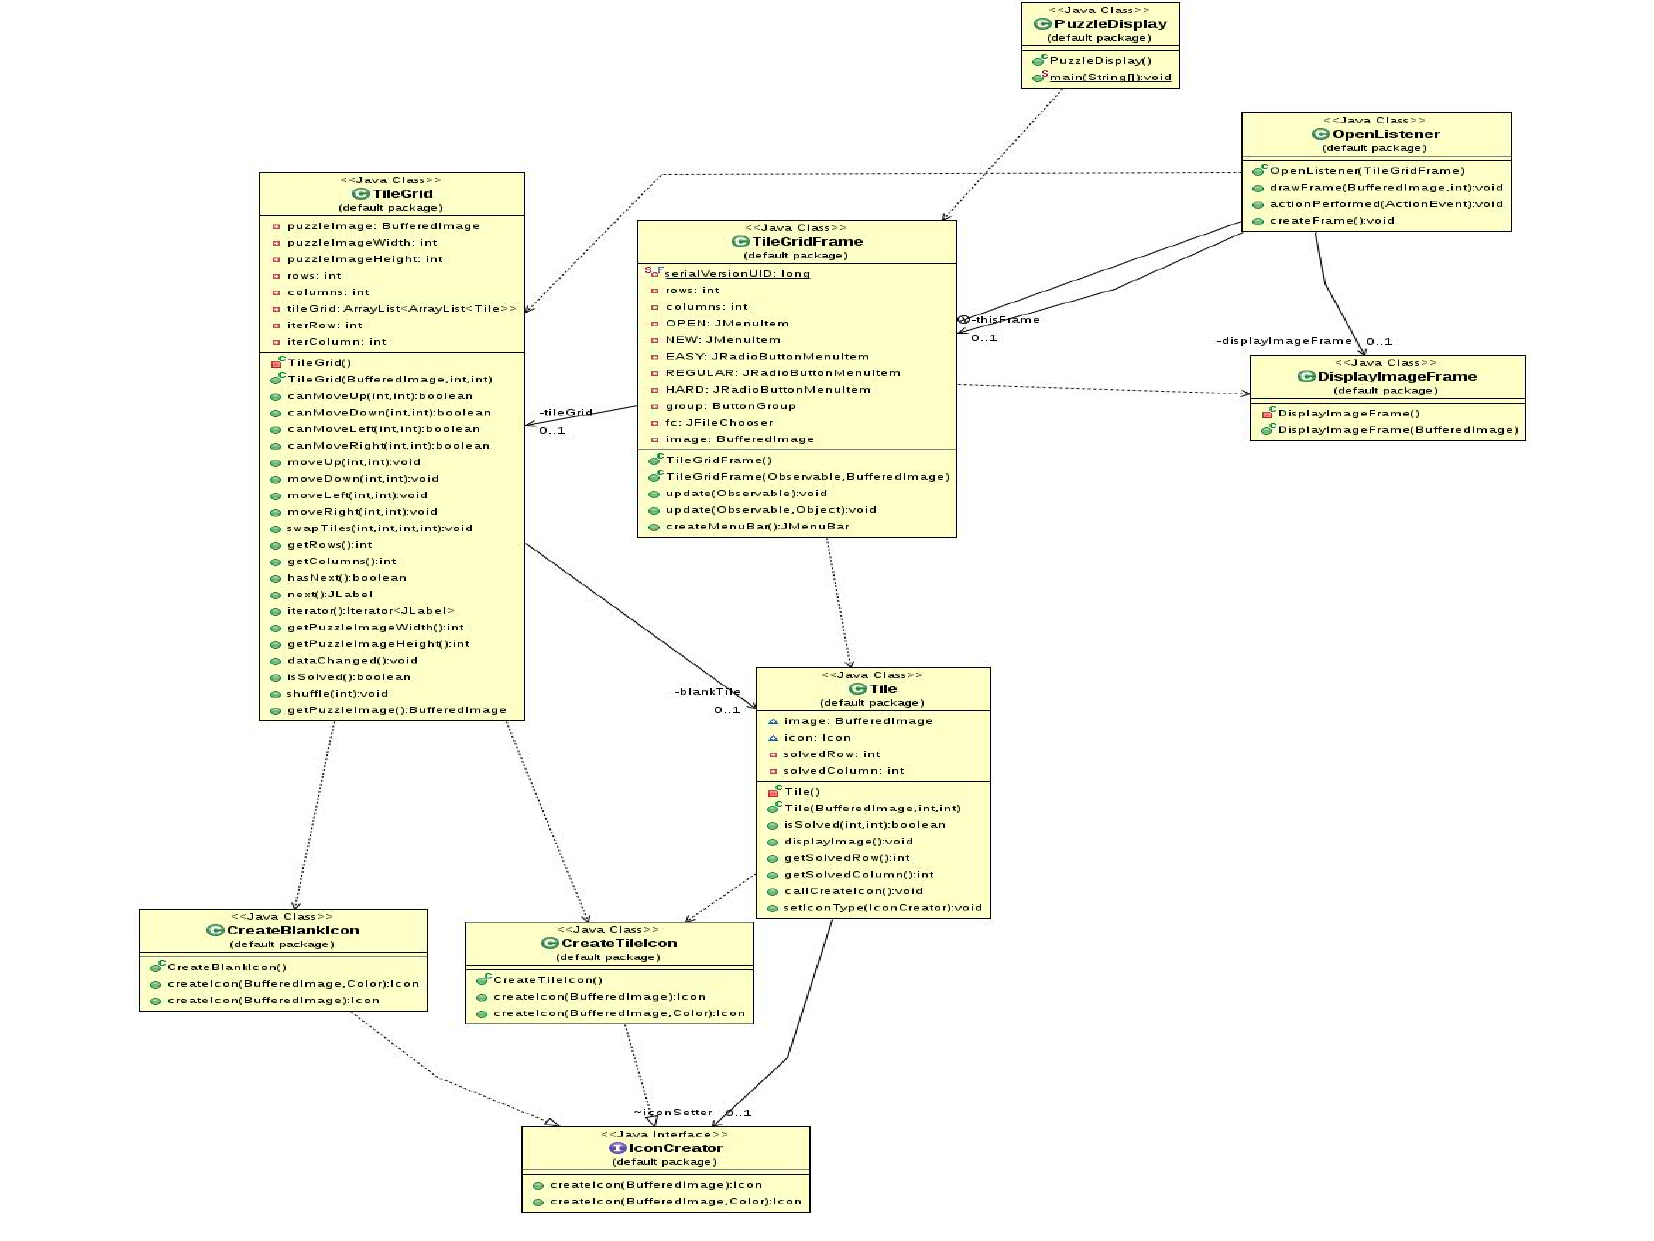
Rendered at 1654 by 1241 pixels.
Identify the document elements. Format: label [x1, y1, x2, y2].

picture [135, 0, 1531, 1216]
